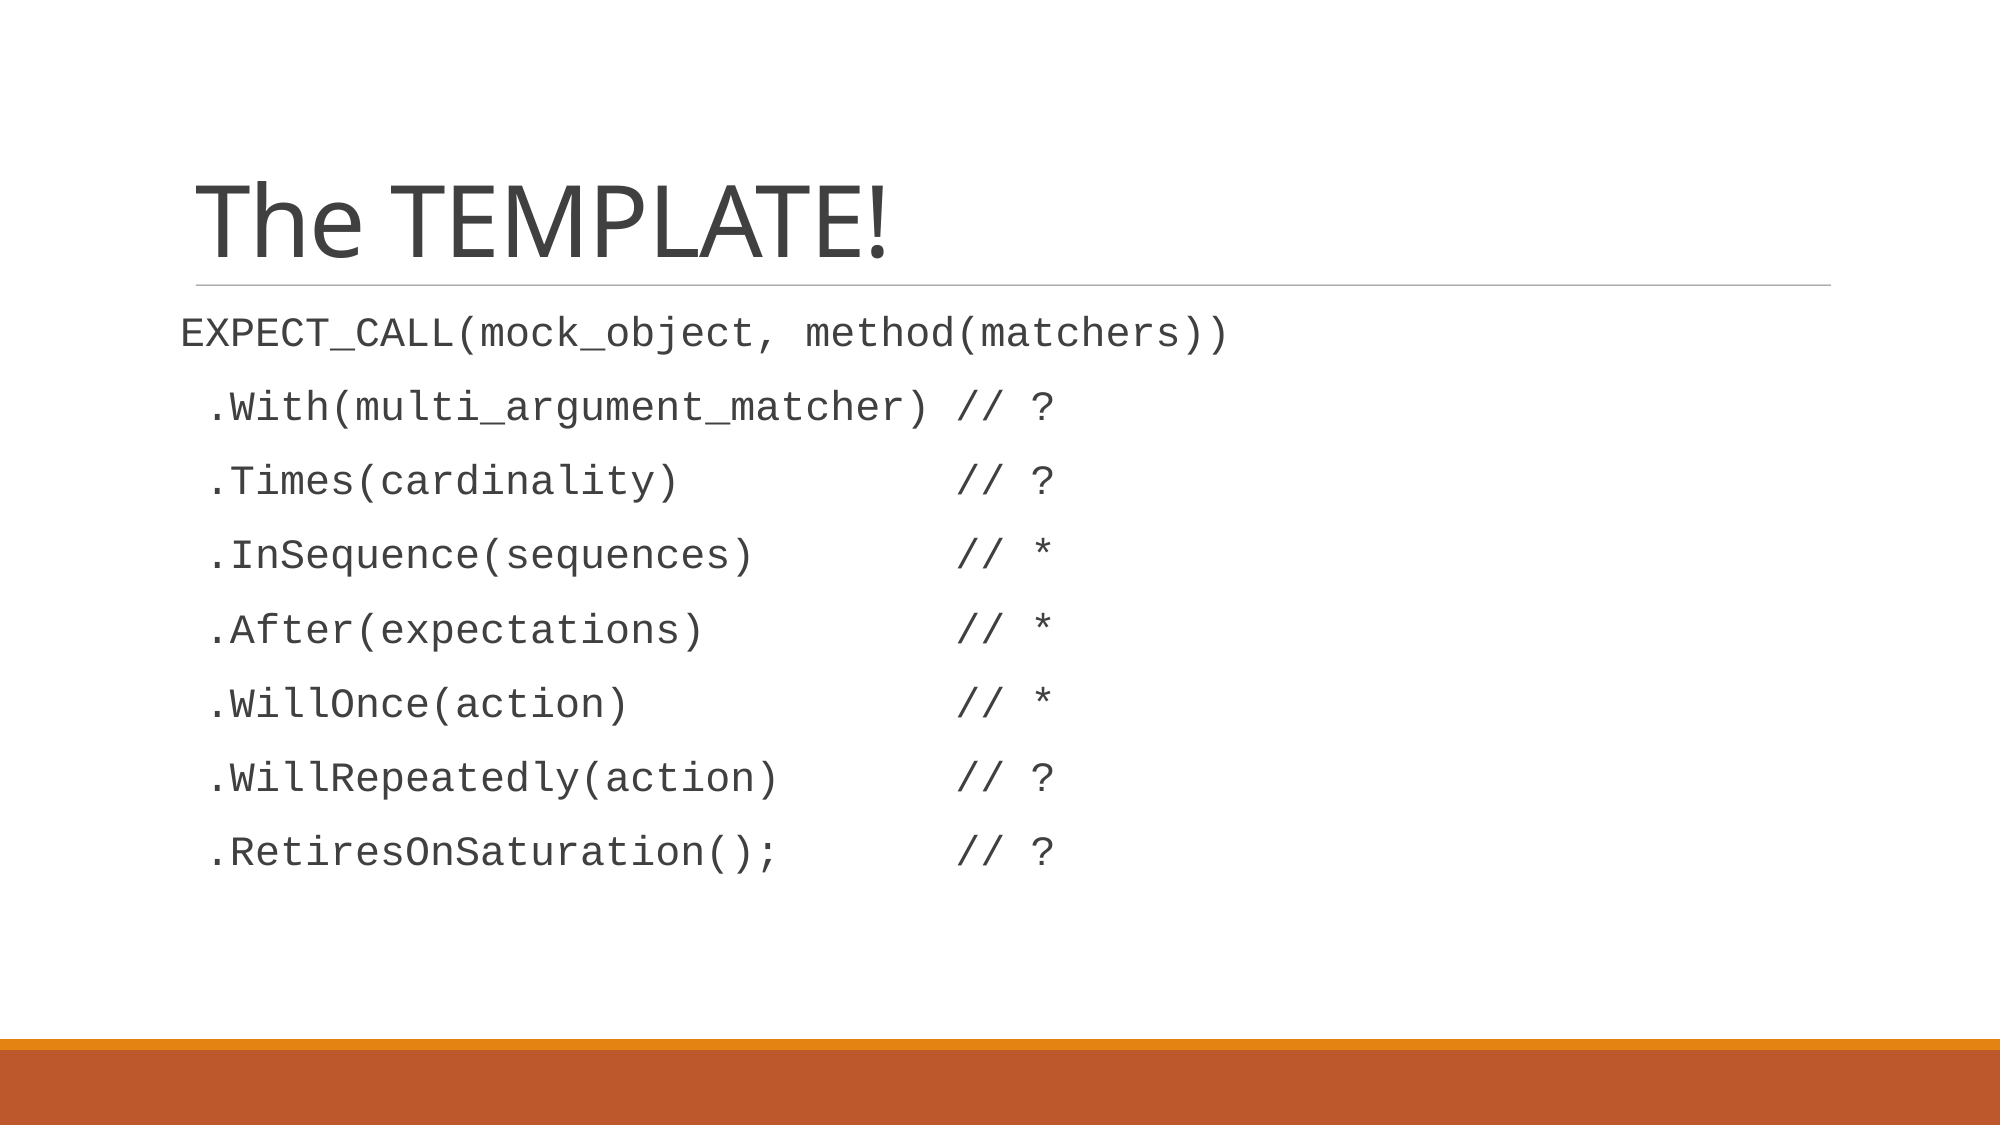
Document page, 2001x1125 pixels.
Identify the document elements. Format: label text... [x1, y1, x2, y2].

title The TEMPLATE! [180, 47, 1830, 285]
list EXPECT_CALL(mock_object, method(matchers)) .With(multi_argument_matcher) // ? .Times(cardinality) // ? .InSequence(sequences) // * .After(expectations) // * .WillOnce(action) // * .WillRepeatedly(action) // ? .RetiresOnSaturation(); // ? [180, 302, 1830, 963]
